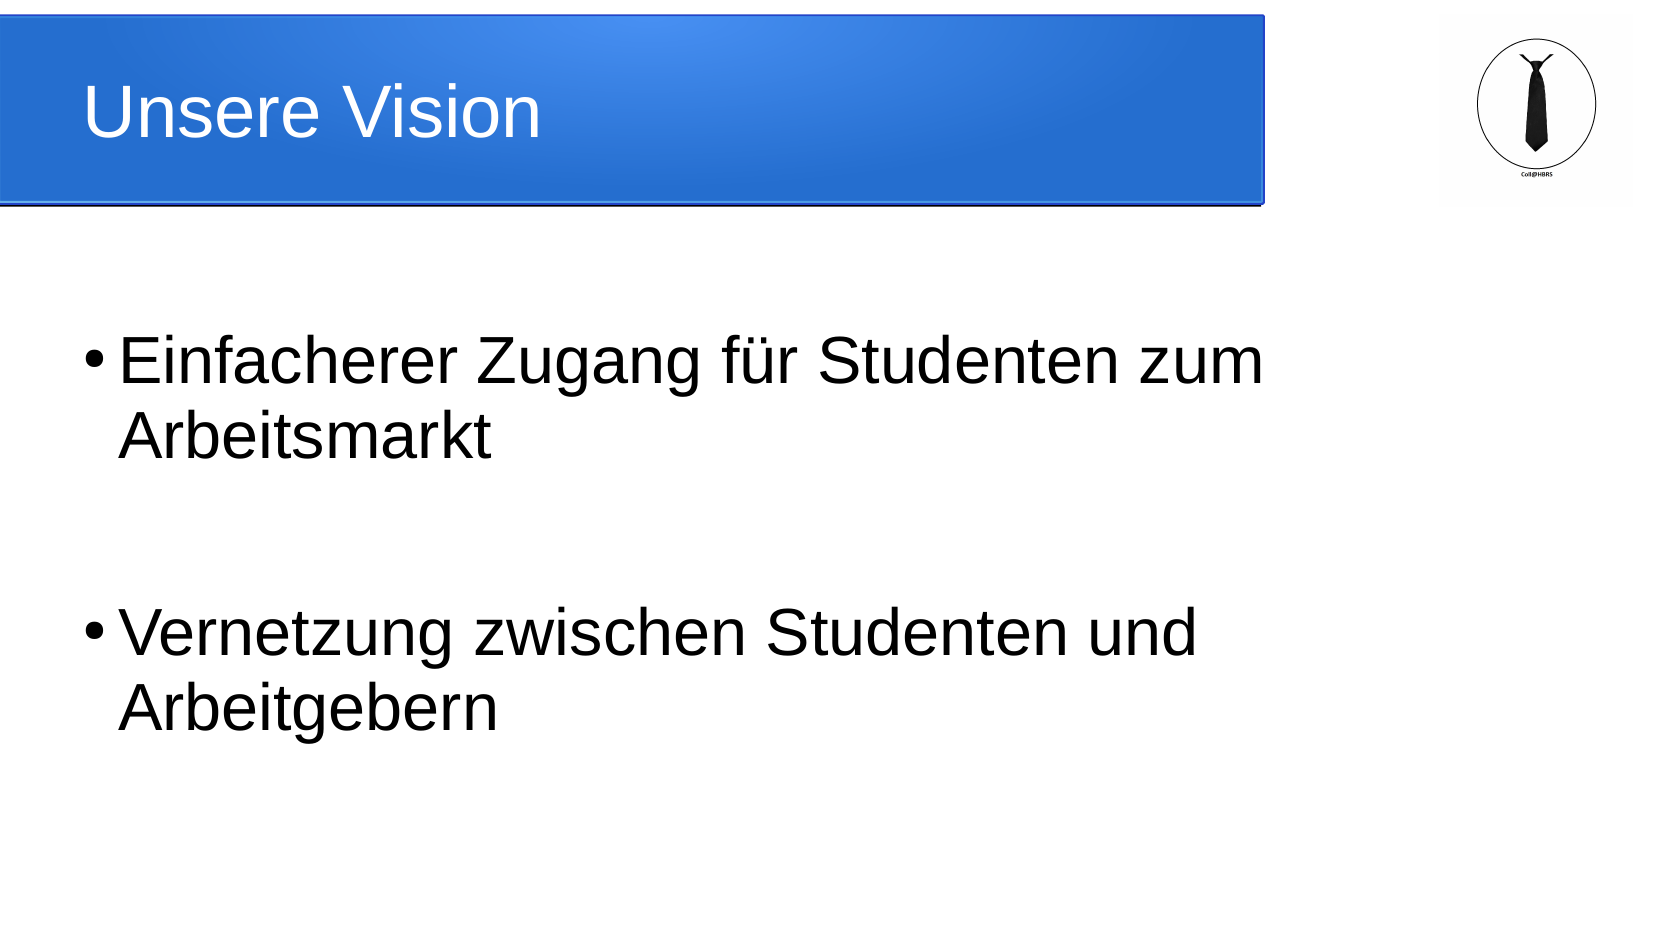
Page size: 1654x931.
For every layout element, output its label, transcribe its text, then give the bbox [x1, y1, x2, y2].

picture [1439, 14, 1633, 207]
title Unsere Vision [82, 35, 1235, 189]
list Einfacherer Zugang für Studenten zum Arbeitsmarkt Vernetzung zwischen Studenten und Arbeitgebern [82, 224, 1571, 764]
